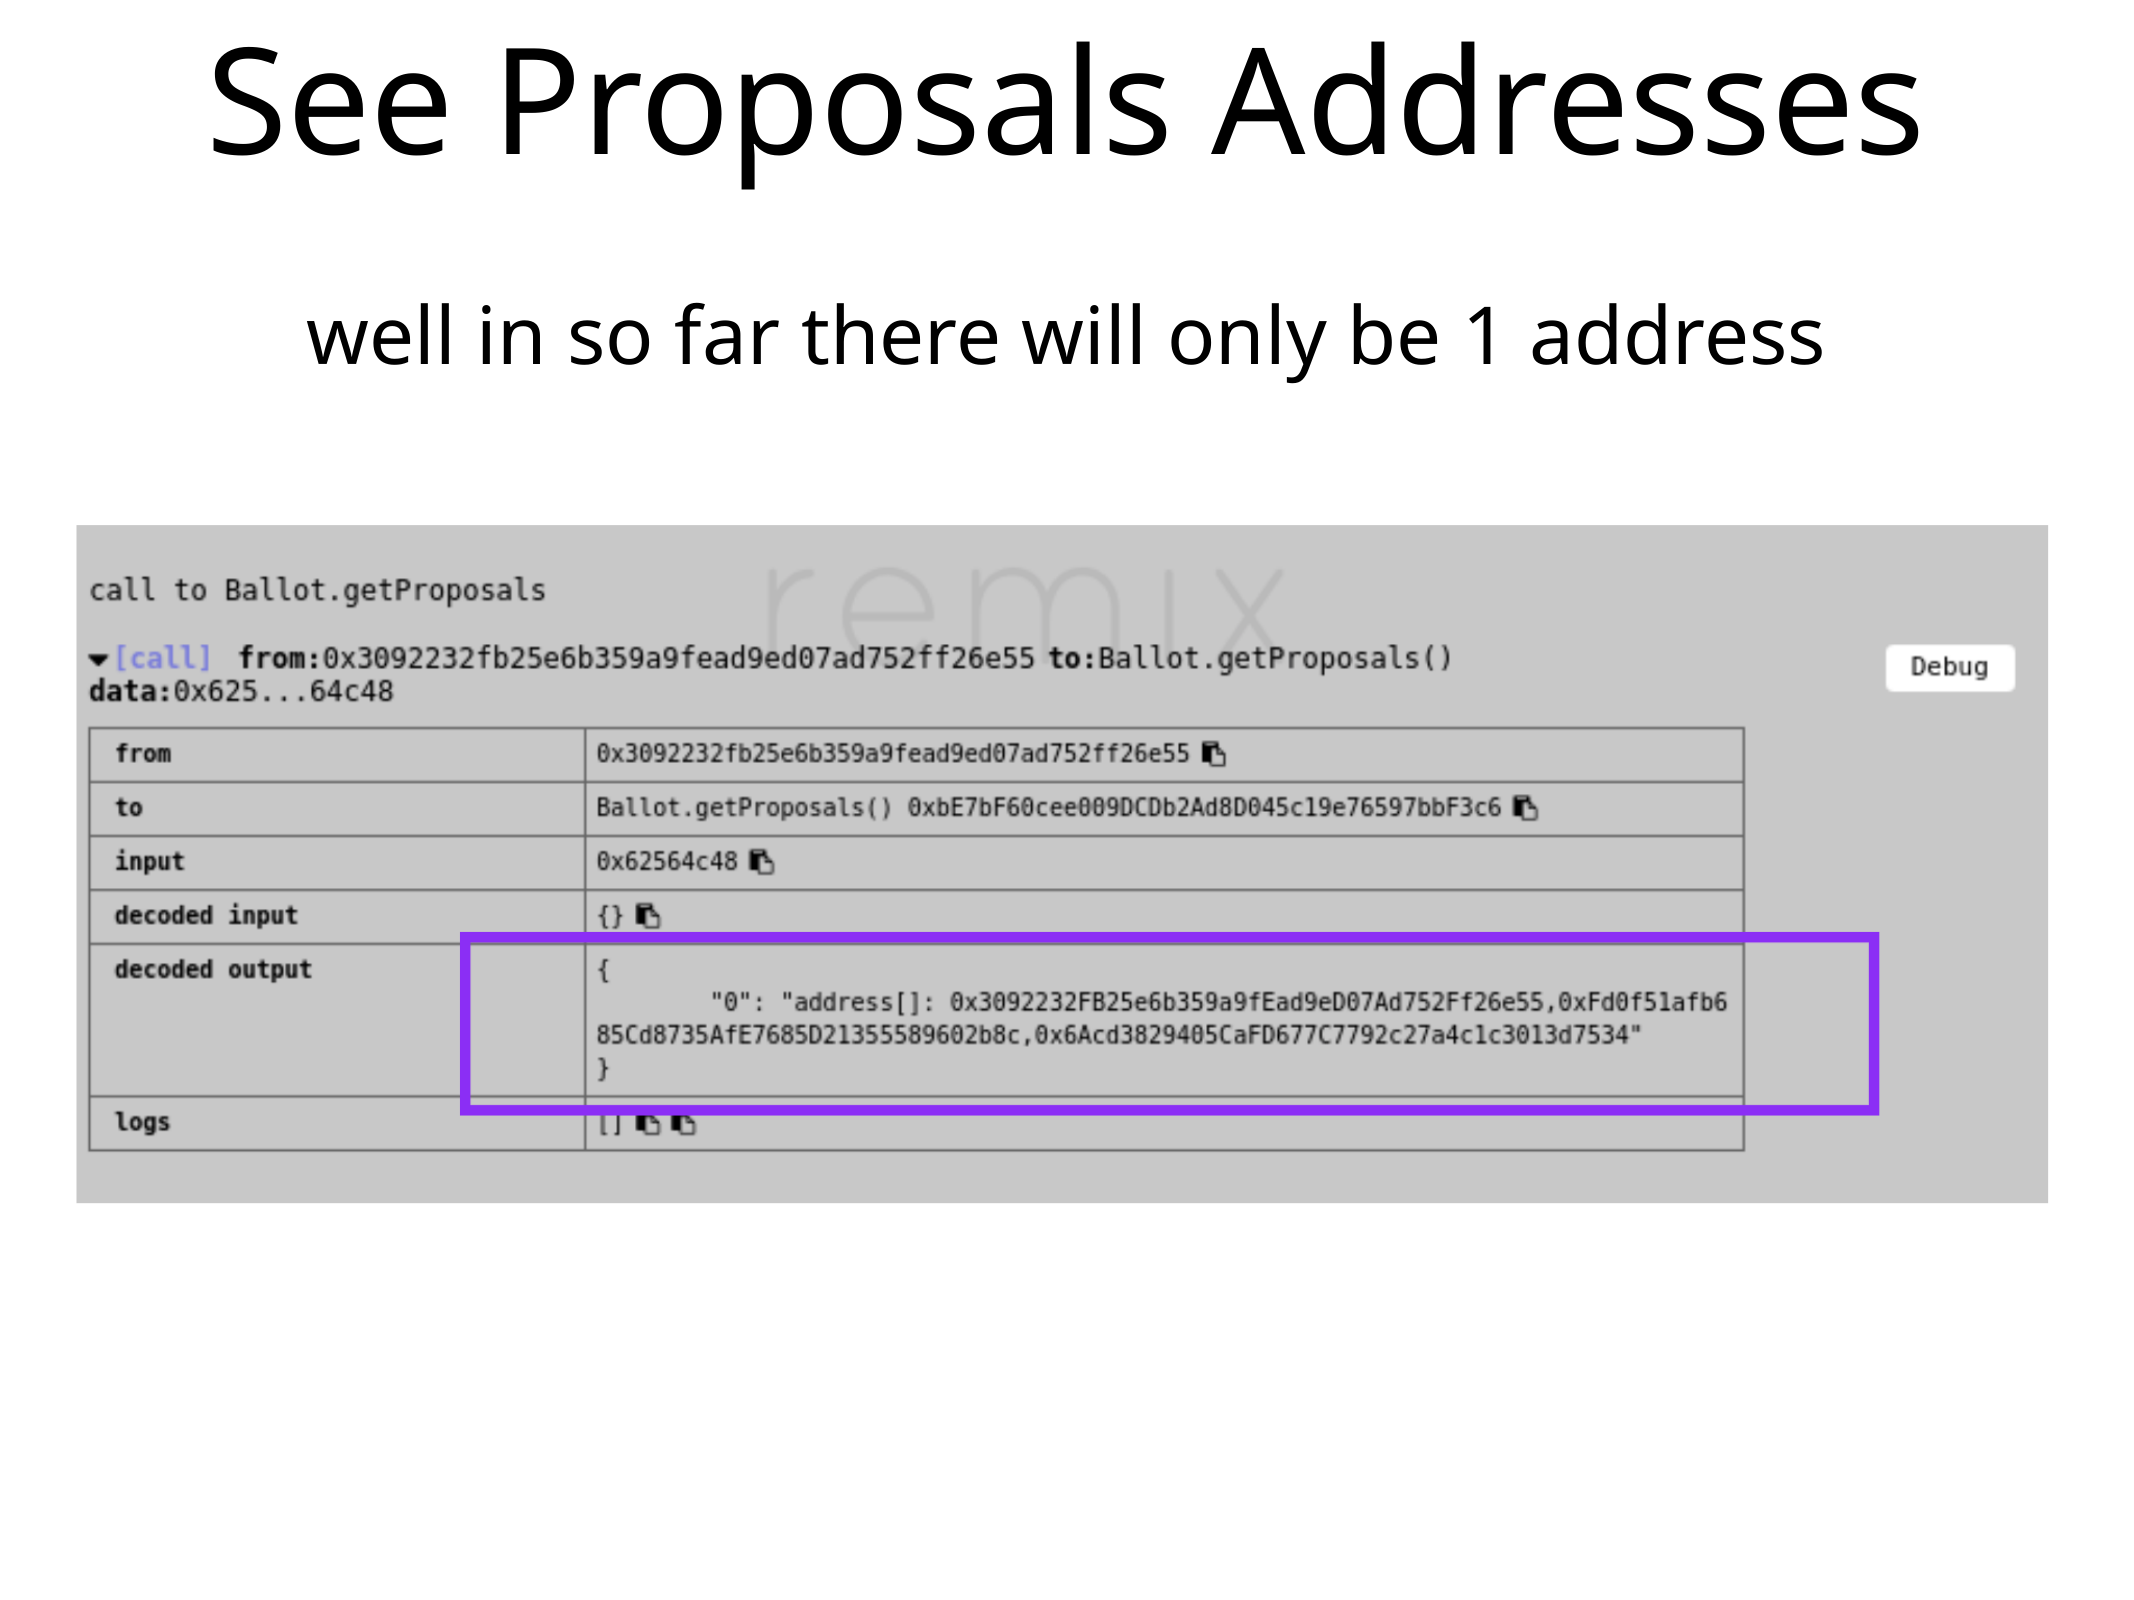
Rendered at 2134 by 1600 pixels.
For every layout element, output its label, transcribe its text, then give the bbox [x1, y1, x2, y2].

title See Proposals Addresses [69, 0, 2064, 498]
picture [39, 498, 2094, 1247]
subtitle well in so far there will only be 1 address ( when dependencies.js is the active file ) [112, 277, 2021, 498]
